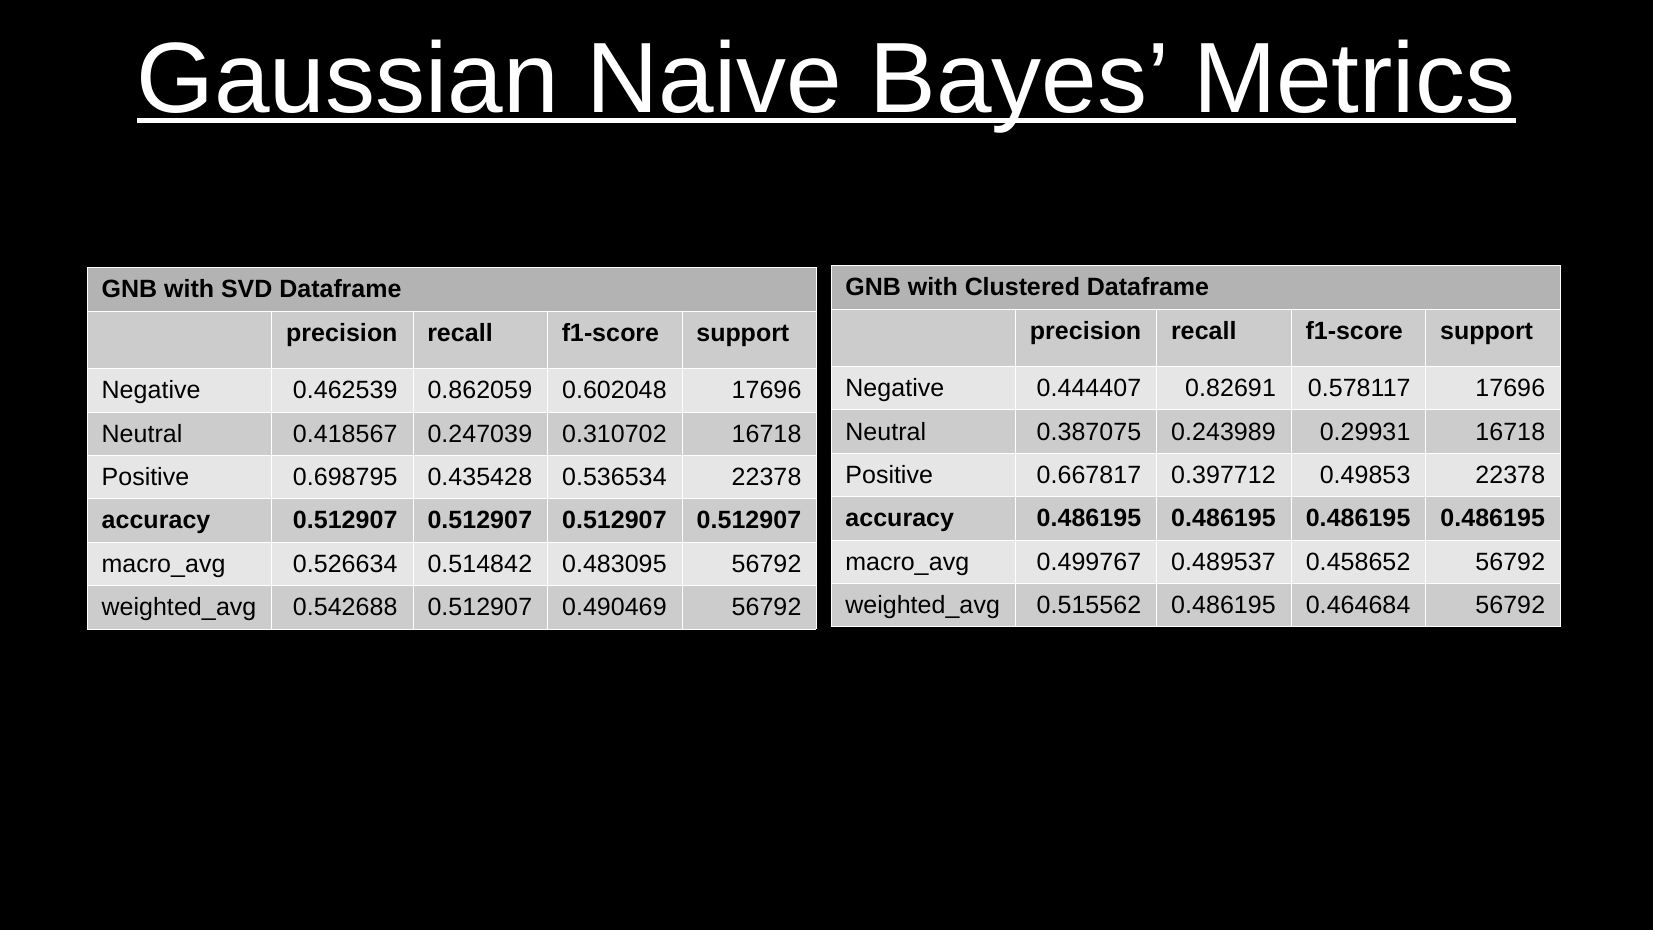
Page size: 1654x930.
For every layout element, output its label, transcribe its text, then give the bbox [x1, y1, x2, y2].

table_cell 17696 [1426, 367, 1560, 409]
table_cell 0.29931 [1292, 410, 1425, 453]
table_cell 0.514842 [414, 543, 547, 585]
table_cell weighted_avg [88, 586, 271, 629]
table_cell 56792 [1426, 584, 1560, 626]
table_cell 0.464684 [1292, 584, 1425, 626]
table_cell Positive [88, 456, 271, 498]
table_cell accuracy [88, 499, 271, 542]
table_cell support [1426, 310, 1560, 366]
table_cell support [683, 312, 816, 368]
table_cell 0.486195 [1016, 497, 1156, 540]
table_cell 22378 [1426, 454, 1560, 496]
table_cell 0.486195 [1157, 584, 1291, 626]
table_cell 56792 [1426, 541, 1560, 583]
table_cell 0.512907 [414, 586, 547, 629]
title Gaussian Naive Bayes’ Metrics [82, 0, 1571, 156]
table_cell 0.486195 [1157, 497, 1291, 540]
table_cell 0.536534 [548, 456, 682, 498]
table_cell 0.667817 [1016, 454, 1156, 496]
table_cell Neutral [832, 410, 1015, 453]
table_cell 0.512907 [414, 499, 547, 542]
table_cell 0.310702 [548, 413, 682, 455]
table_cell 0.397712 [1157, 454, 1291, 496]
table_cell 0.515562 [1016, 584, 1156, 626]
table_cell 0.602048 [548, 369, 682, 412]
table_cell 0.243989 [1157, 410, 1291, 453]
table_cell Neutral [88, 413, 271, 455]
table_cell 0.512907 [683, 499, 816, 542]
table_cell 56792 [683, 543, 816, 585]
table_cell 0.458652 [1292, 541, 1425, 583]
table_cell precision [1016, 310, 1156, 366]
table_cell f1-score [1292, 310, 1425, 366]
table_cell 0.247039 [414, 413, 547, 455]
table_cell 0.418567 [272, 413, 413, 455]
table_cell f1-score [548, 312, 682, 368]
table_cell 22378 [683, 456, 816, 498]
table_cell 0.490469 [548, 586, 682, 629]
table_cell 0.486195 [1426, 497, 1560, 540]
table_header GNB with SVD Dataframe [88, 268, 816, 311]
table_cell [832, 310, 1015, 366]
table_header GNB with Clustered Dataframe [832, 266, 1560, 309]
table_cell weighted_avg [832, 584, 1015, 626]
table_cell 0.444407 [1016, 367, 1156, 409]
table_cell Negative [832, 367, 1015, 409]
table_cell 16718 [683, 413, 816, 455]
table_cell 0.862059 [414, 369, 547, 412]
table_cell 0.483095 [548, 543, 682, 585]
table_cell 0.387075 [1016, 410, 1156, 453]
table_cell recall [1157, 310, 1291, 366]
table_cell Positive [832, 454, 1015, 496]
table_cell 0.486195 [1292, 497, 1425, 540]
table_cell precision [272, 312, 413, 368]
table_cell 56792 [683, 586, 816, 629]
table_cell 0.49853 [1292, 454, 1425, 496]
table_cell 0.512907 [548, 499, 682, 542]
table_cell 0.435428 [414, 456, 547, 498]
table_cell Negative [88, 369, 271, 412]
table_cell 0.499767 [1016, 541, 1156, 583]
table_cell 0.698795 [272, 456, 413, 498]
table_cell macro_avg [832, 541, 1015, 583]
table_cell accuracy [832, 497, 1015, 540]
table_cell 16718 [1426, 410, 1560, 453]
table_cell [88, 312, 271, 368]
table_cell recall [414, 312, 547, 368]
table_cell macro_avg [88, 543, 271, 585]
table_cell 0.526634 [272, 543, 413, 585]
table_cell 0.578117 [1292, 367, 1425, 409]
table_cell 0.82691 [1157, 367, 1291, 409]
table_cell 0.512907 [272, 499, 413, 542]
table_cell 17696 [683, 369, 816, 412]
table_cell 0.462539 [272, 369, 413, 412]
table_cell 0.489537 [1157, 541, 1291, 583]
table_cell 0.542688 [272, 586, 413, 629]
